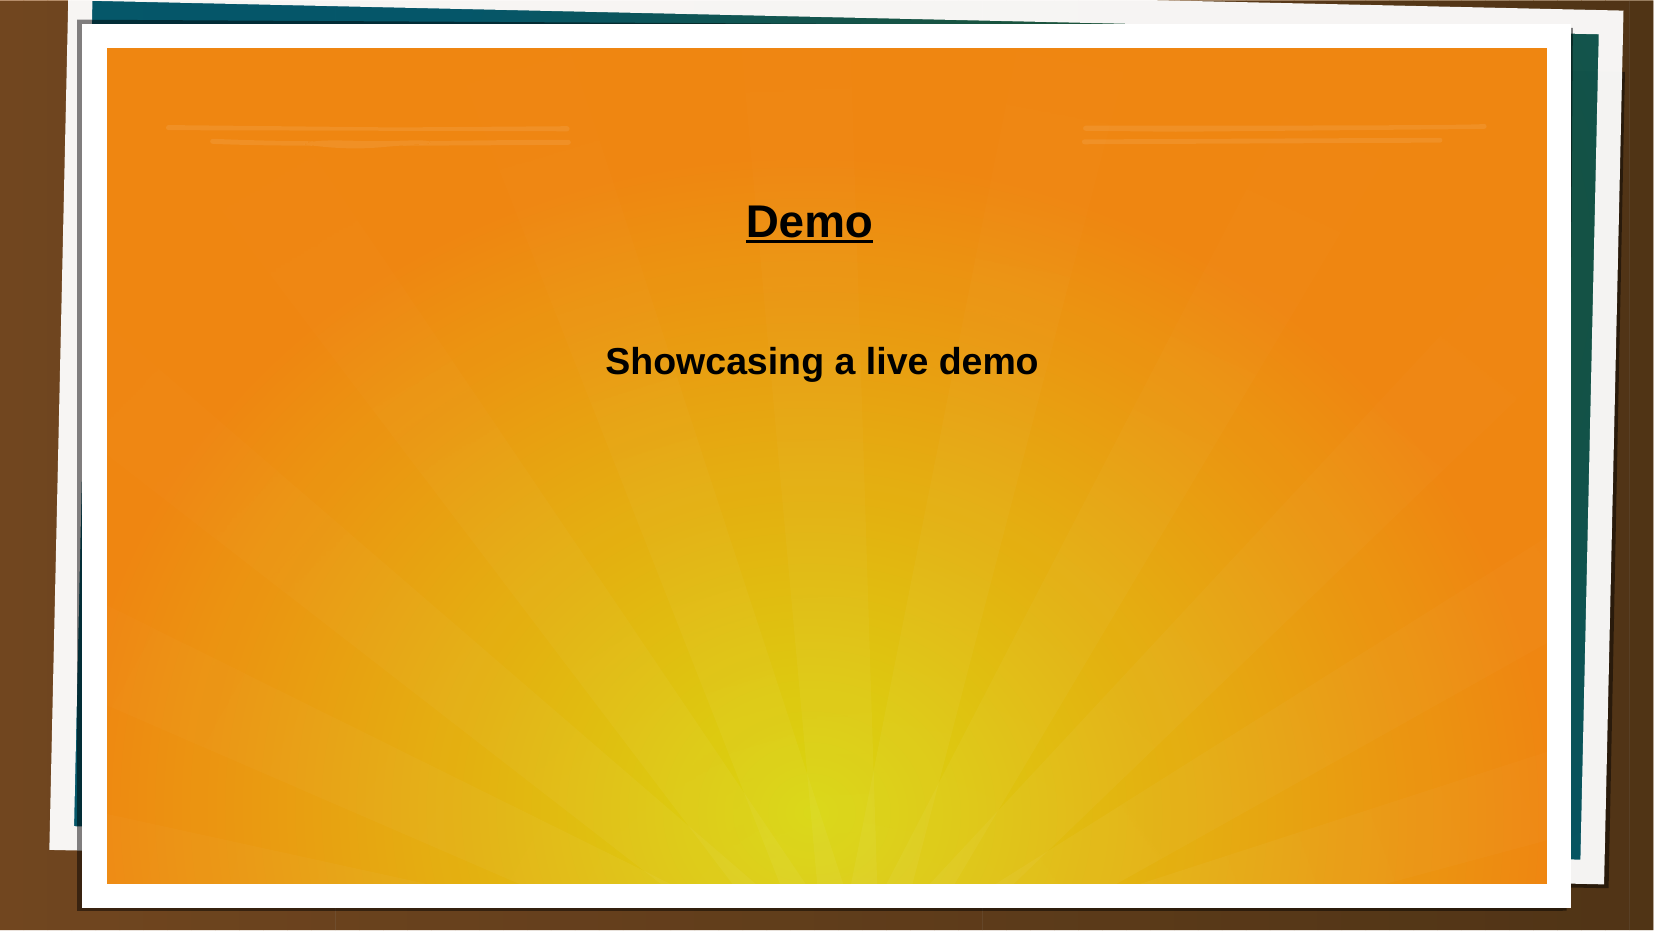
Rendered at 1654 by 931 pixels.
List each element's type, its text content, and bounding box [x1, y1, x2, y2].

text_box Showcasing a live demo [590, 332, 1571, 390]
text_box Demo [625, 188, 1040, 256]
